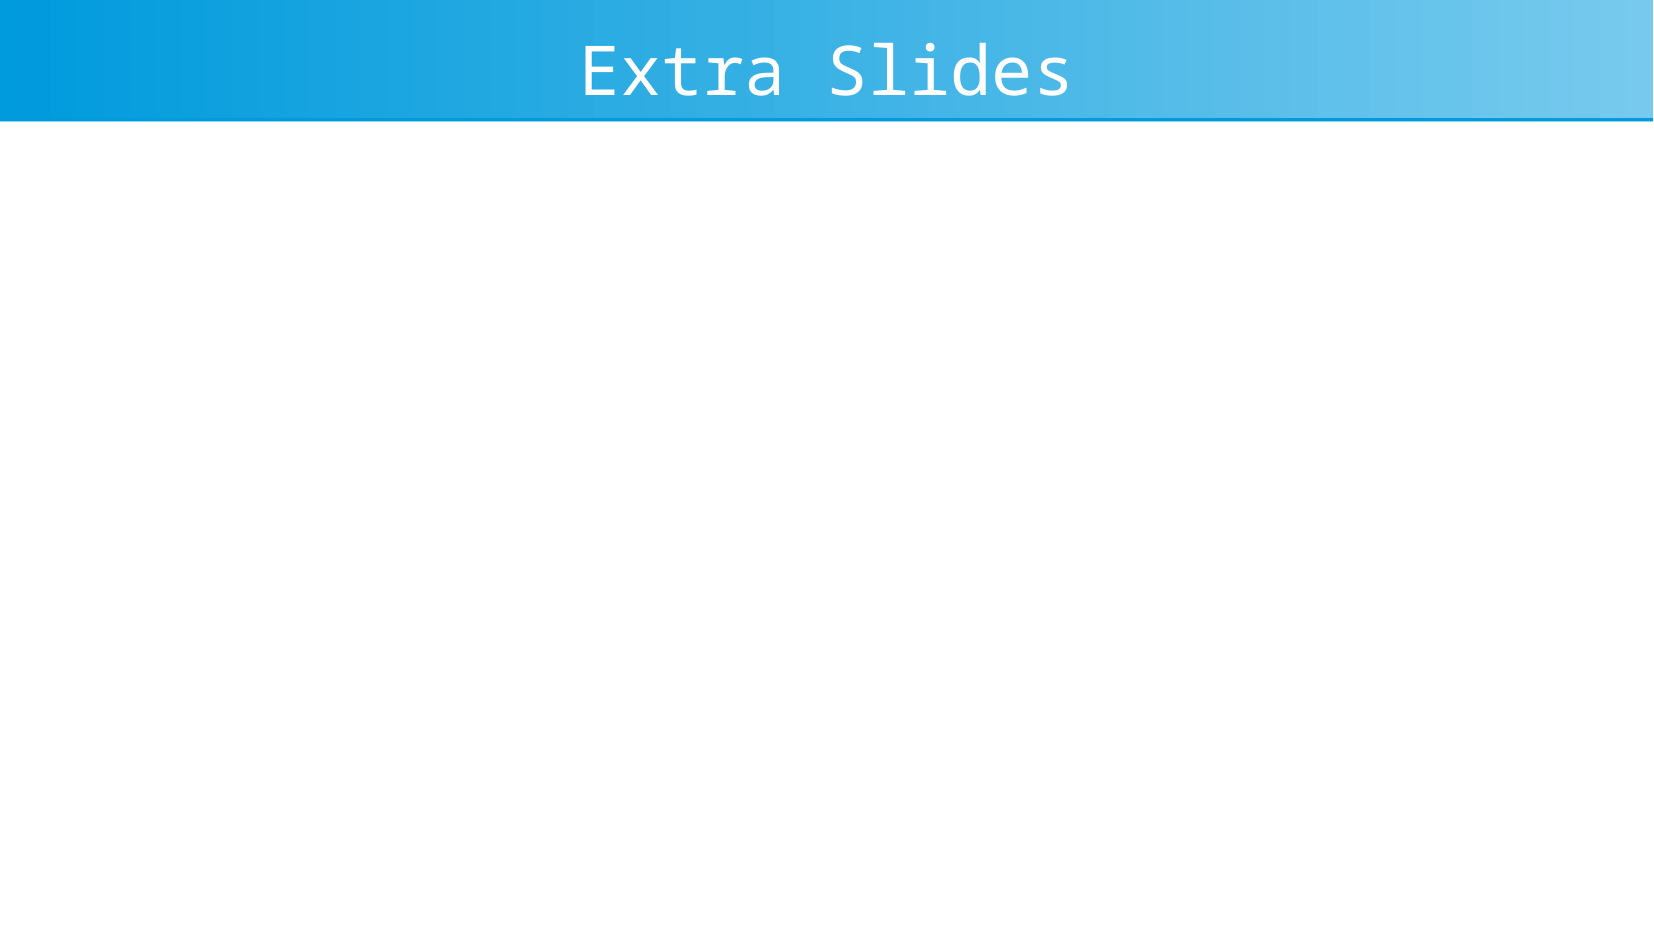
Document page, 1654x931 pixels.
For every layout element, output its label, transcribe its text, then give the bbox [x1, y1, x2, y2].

title Extra Slides [59, 28, 1595, 109]
